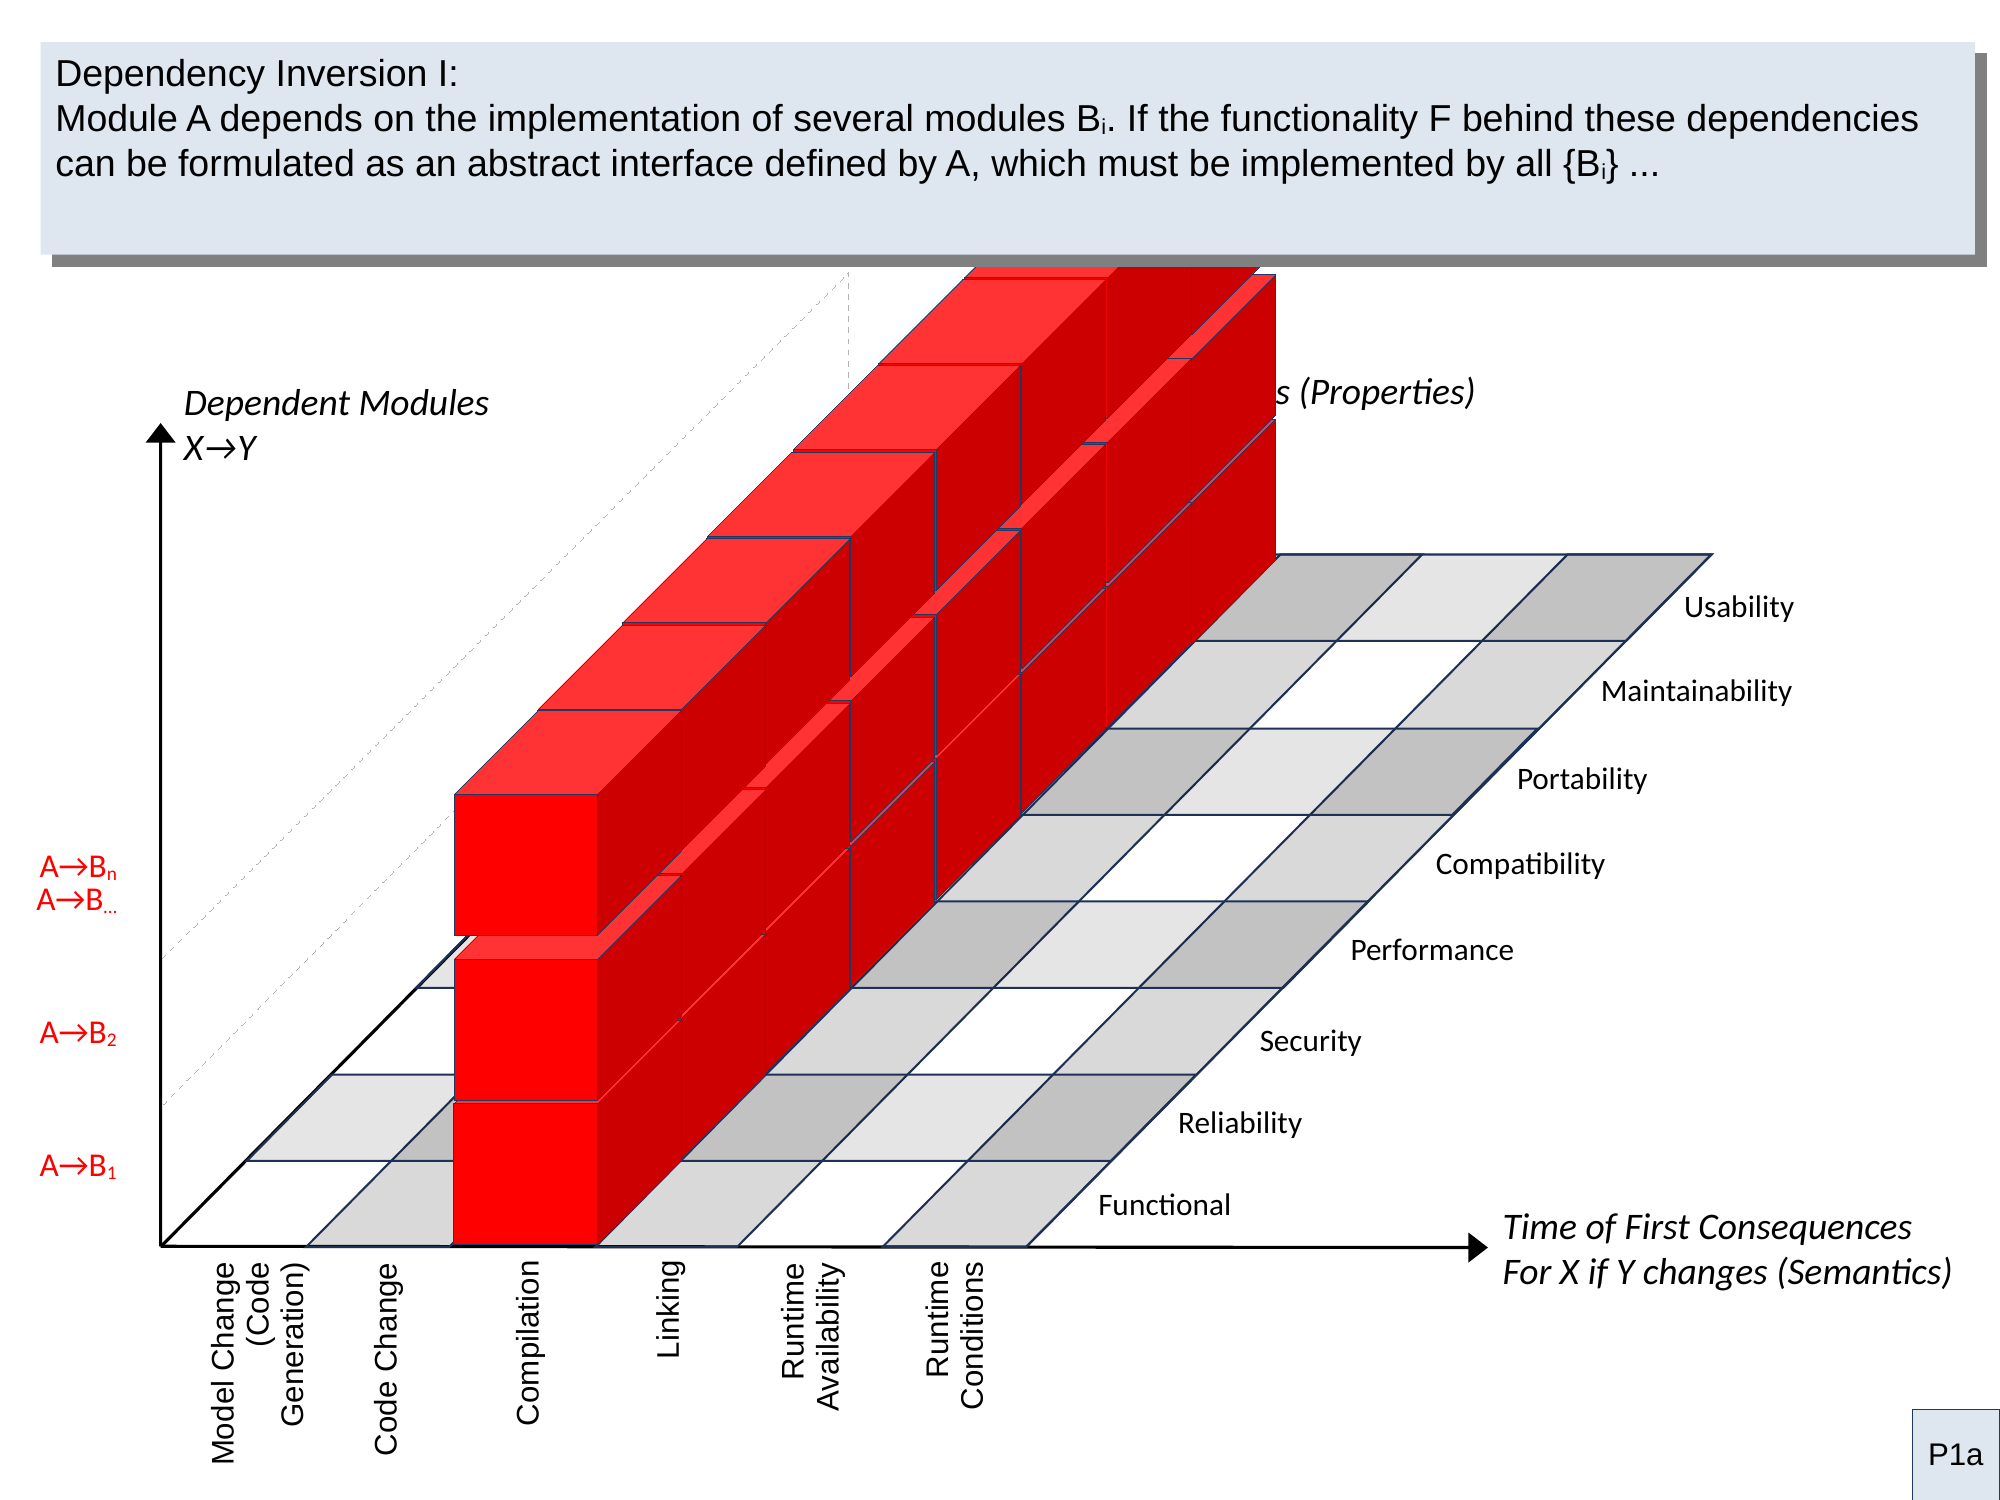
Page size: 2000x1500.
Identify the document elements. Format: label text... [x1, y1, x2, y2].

text_box Portability [1502, 751, 1728, 804]
text_box Runtime Availability [768, 1248, 863, 1455]
text_box Performance [1328, 921, 1640, 975]
text_box Time of First Consequences For X if Y changes (Semantics) [1487, 1195, 1969, 1300]
text_box Functional [1083, 1177, 1301, 1230]
text_box P1a [1912, 1409, 2000, 1500]
text_box Maintainability [1585, 663, 1813, 716]
text_box Code Change [361, 1247, 422, 1480]
text_box Model Change (Code Generation) [198, 1246, 318, 1484]
text_box A→Bn A→B… A→B2 A→B1 [0, 645, 161, 1253]
text_box Dependent Modules X→Y [160, 325, 505, 521]
text_box Quality Attributes (Properties) [1273, 359, 1491, 420]
text_box [246, 255, 1709, 1247]
text_box Runtime Conditions [912, 1246, 1007, 1480]
text_box Compilation [503, 1245, 560, 1480]
text_box Dependency Inversion I: Module A depends on the implementation of several modules Bi. If the functionality F behind these dependencies can be formulated as an abstract interface defined by A, which must be implemented by all {Bi} ... [40, 42, 1975, 255]
text_box Linking [643, 1247, 704, 1480]
text_box Reliability [1163, 1094, 1359, 1147]
text_box Compatibility [1420, 835, 1694, 889]
text_box Usability [1669, 578, 1820, 631]
text_box Security [1245, 1012, 1428, 1065]
